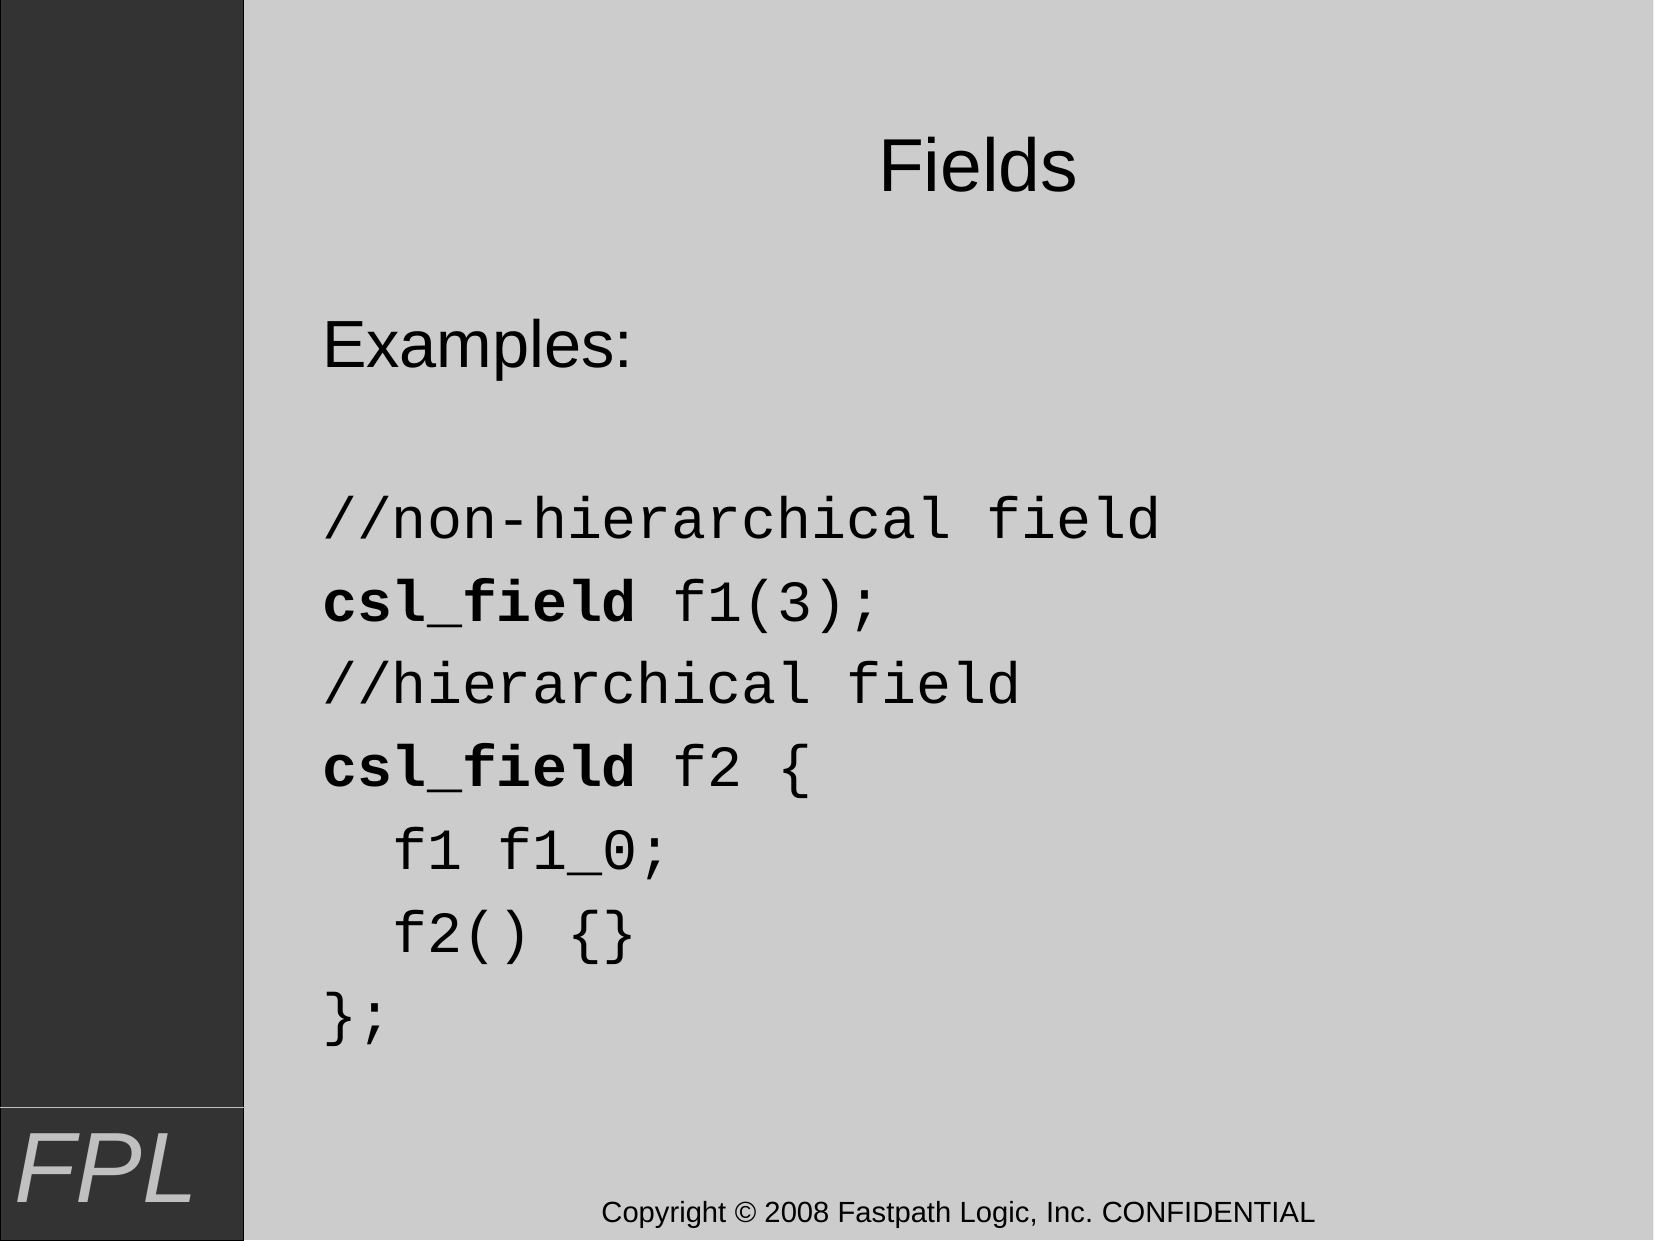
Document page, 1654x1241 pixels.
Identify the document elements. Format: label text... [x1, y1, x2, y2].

subtitle Examples: //non-hierarchical field csl_field f1(3); //hierarchical field csl_field f2 { f1 f1_0; f2() {} }; [322, 270, 1634, 1182]
title Fields [426, 57, 1529, 270]
